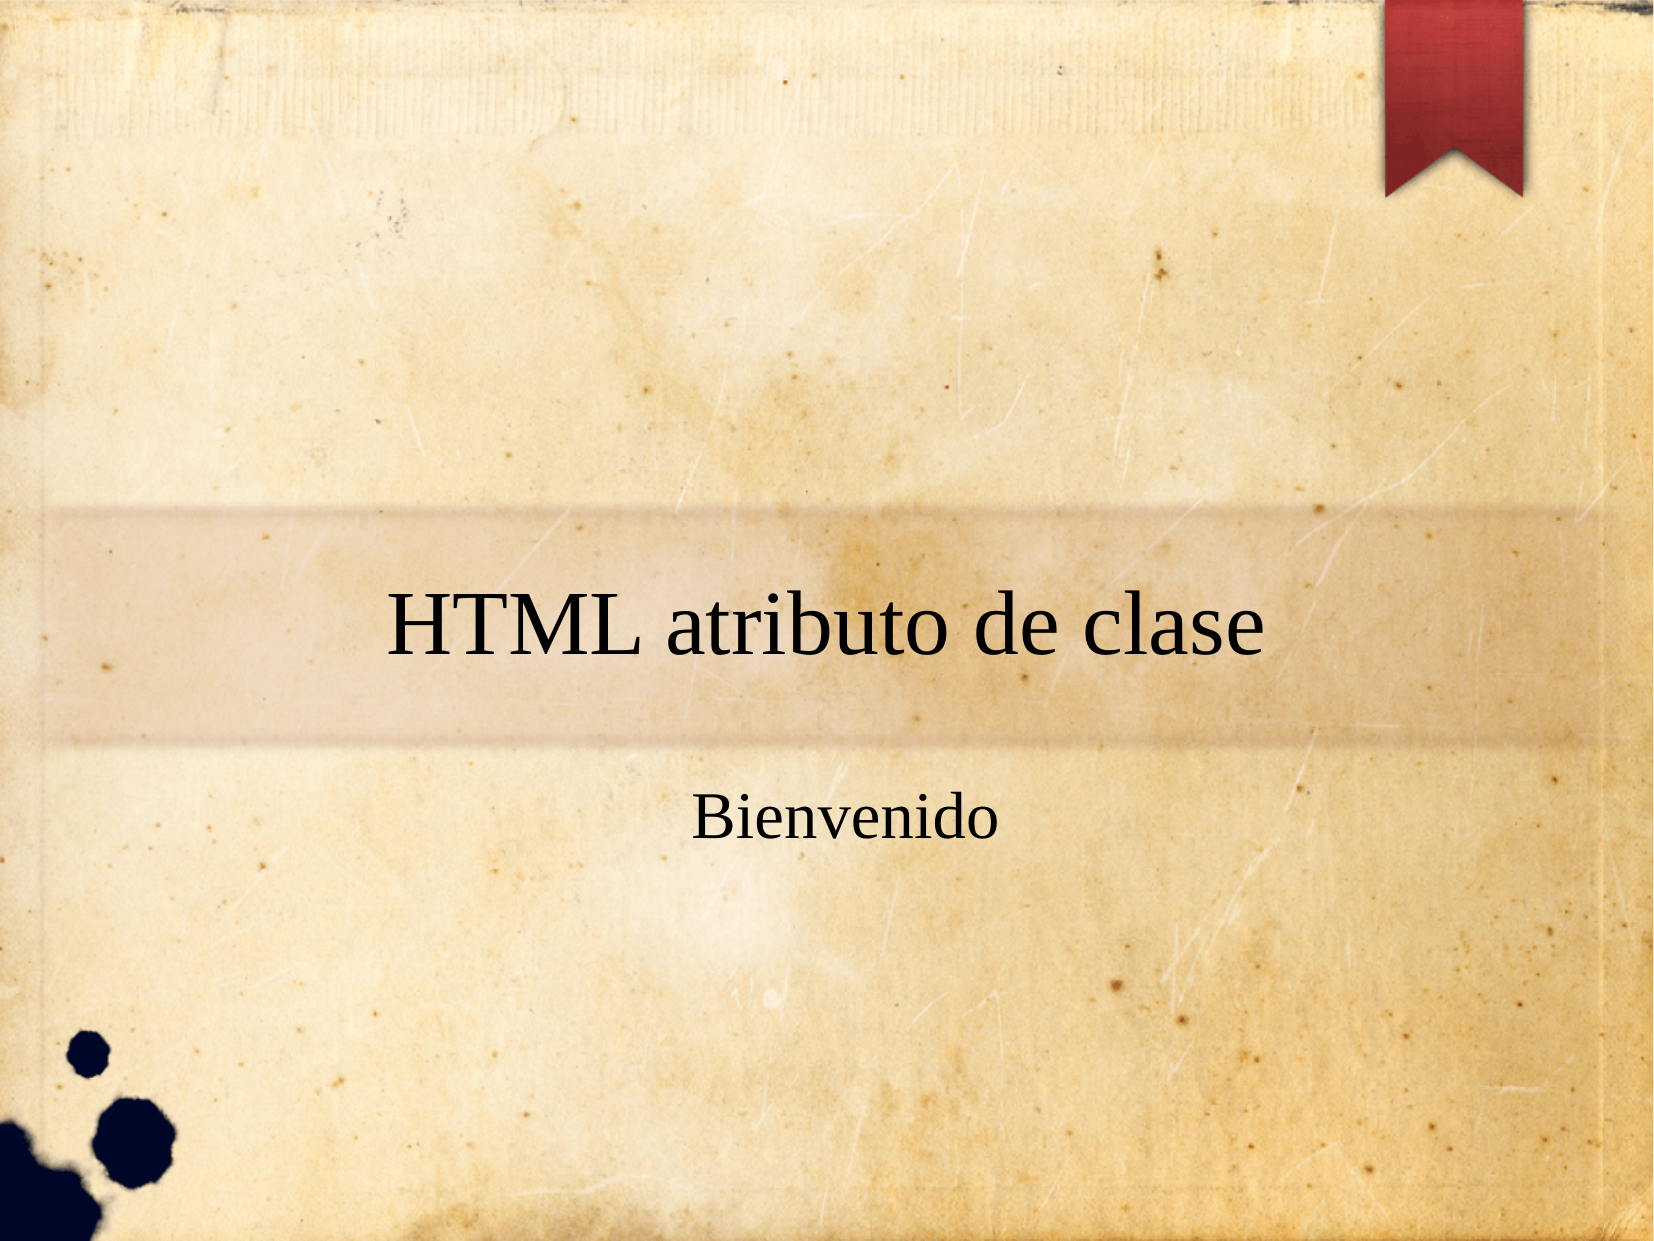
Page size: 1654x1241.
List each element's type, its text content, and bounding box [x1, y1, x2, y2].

list Bienvenido [82, 779, 1538, 1205]
picture [0, 0, 1654, 1241]
title HTML atributo de clase [82, 519, 1571, 727]
